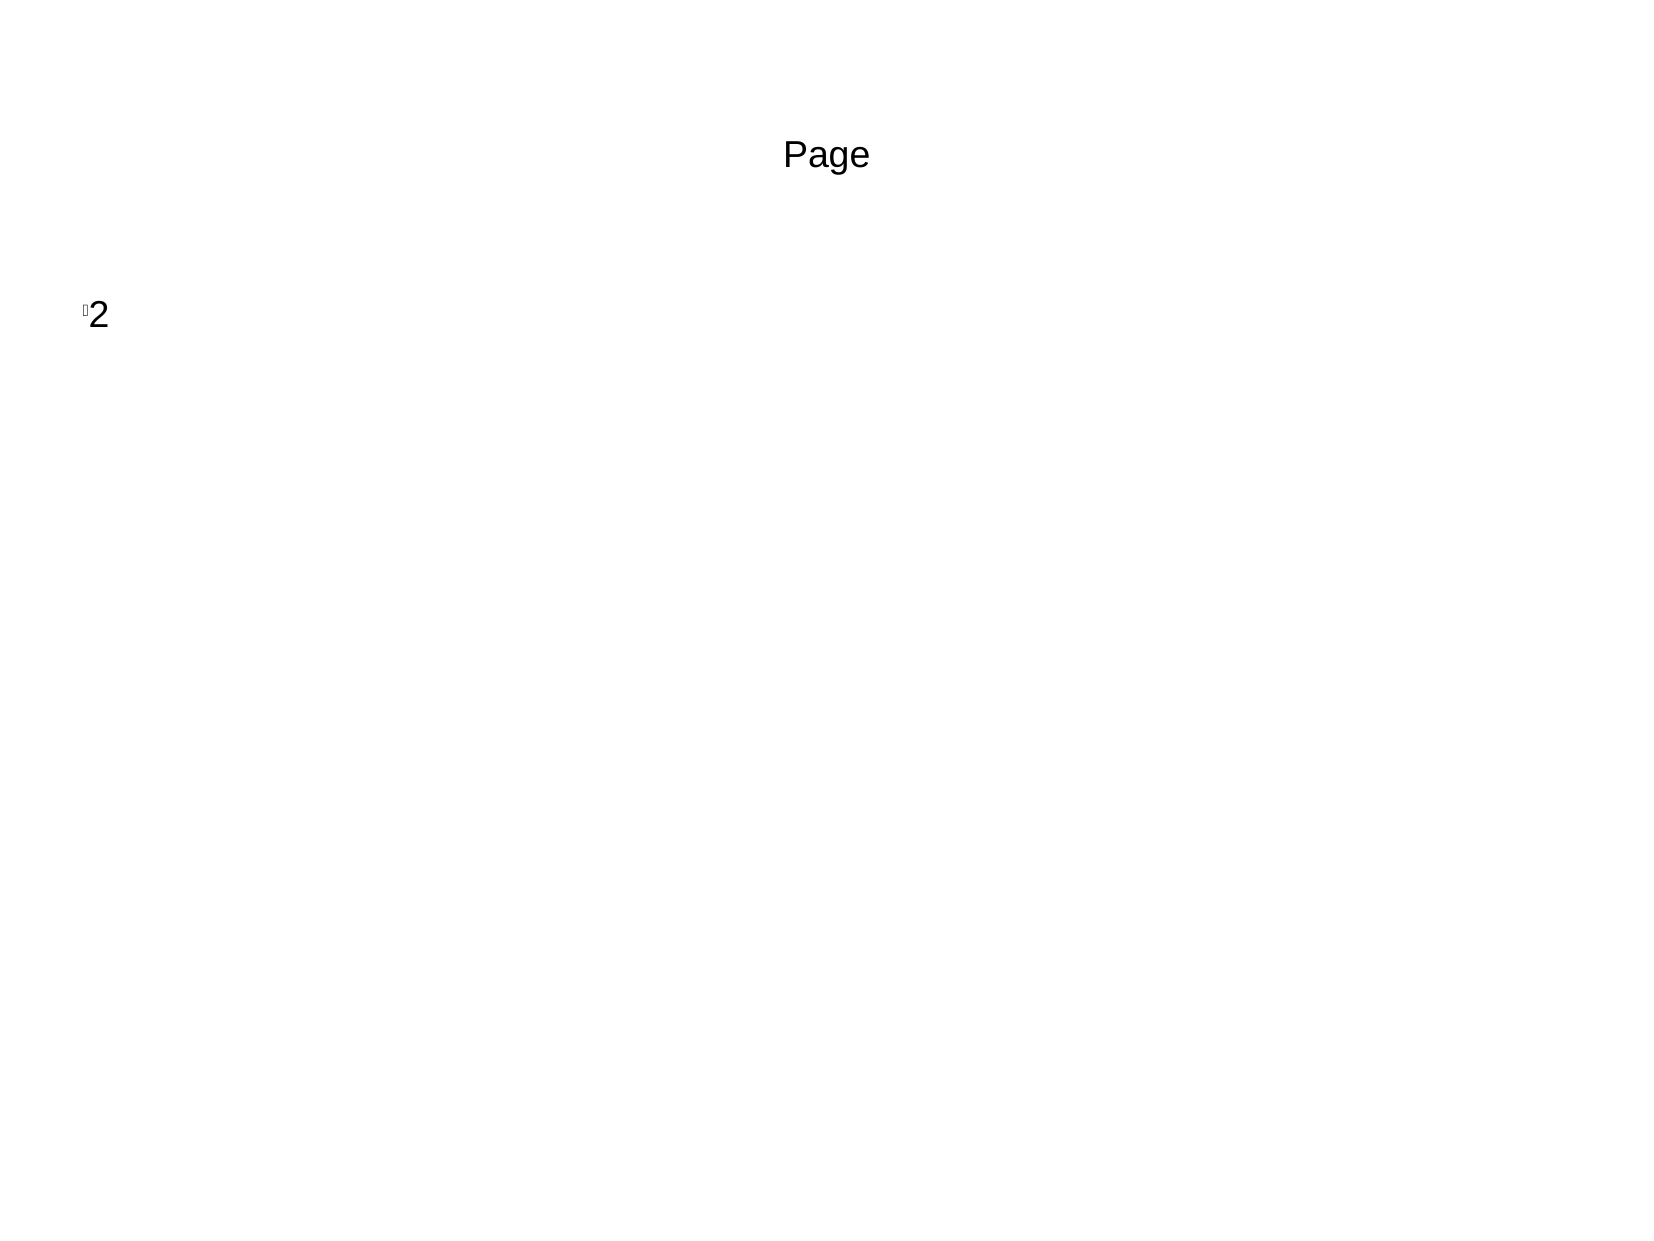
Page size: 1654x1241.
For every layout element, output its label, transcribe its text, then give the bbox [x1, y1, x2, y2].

text_box 2 [82, 290, 1571, 1109]
text_box Page [82, 49, 1571, 257]
